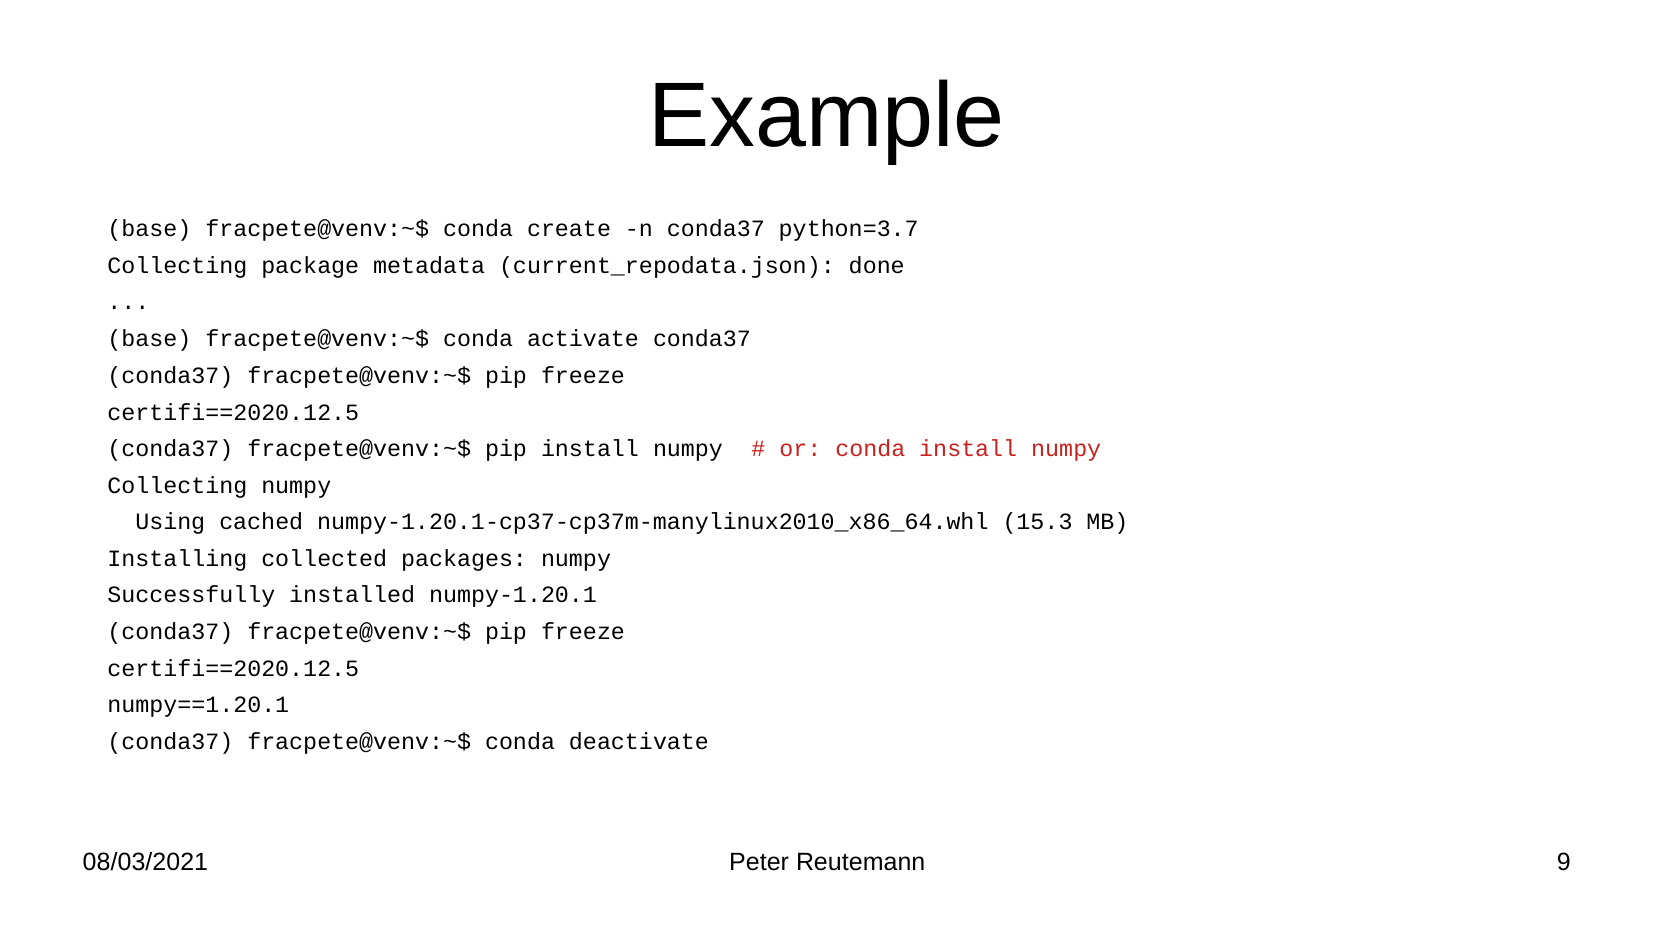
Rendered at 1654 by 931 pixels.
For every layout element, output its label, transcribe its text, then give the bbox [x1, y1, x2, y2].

title Example [82, 37, 1571, 193]
list (base) fracpete@venv:~$ conda create -n conda37 python=3.7 Collecting package metadata (current_repodata.json): done ... (base) fracpete@venv:~$ conda activate conda37 (conda37) fracpete@venv:~$ pip freeze certifi==2020.12.5 (conda37) fracpete@venv:~$ pip install numpy # or: conda install numpy Collecting numpy Using cached numpy-1.20.1-cp37-cp37m-manylinux2010_x86_64.whl (15.3 MB) Installing collected packages: numpy Successfully installed numpy-1.20.1 (conda37) fracpete@venv:~$ pip freeze certifi==2020.12.5 numpy==1.20.1 (conda37) fracpete@venv:~$ conda deactivate [82, 217, 1571, 758]
